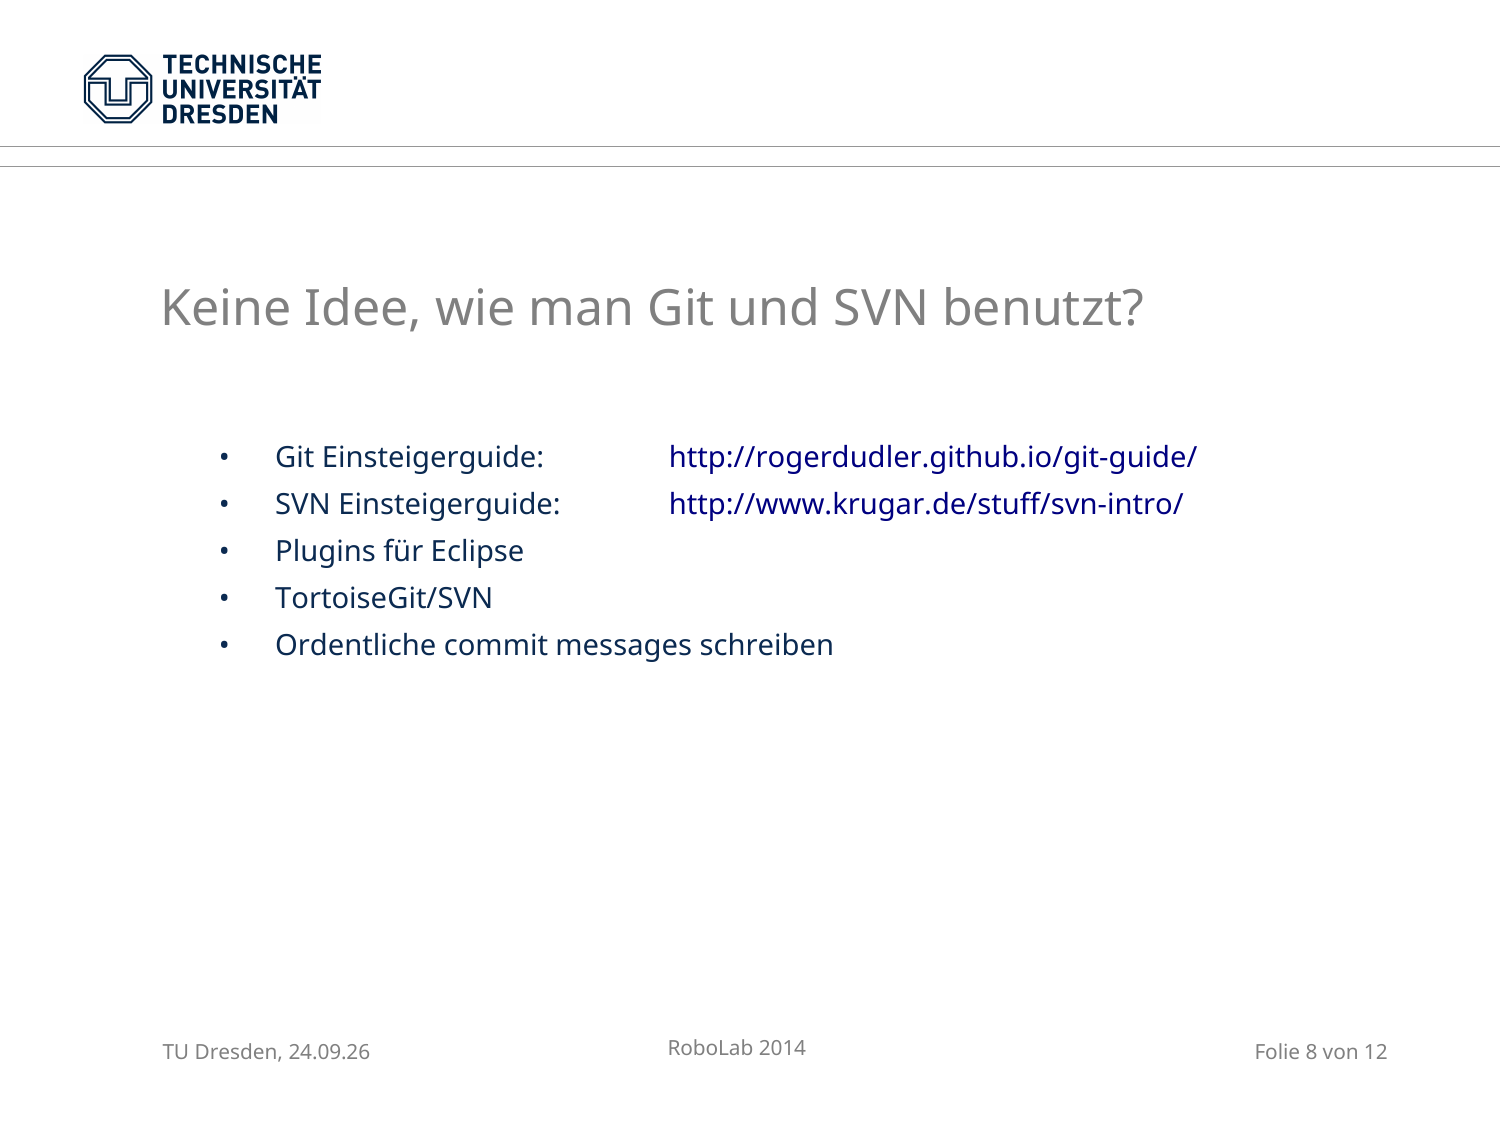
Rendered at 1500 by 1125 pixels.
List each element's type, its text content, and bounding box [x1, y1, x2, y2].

list Git Einsteigerguide: http://rogerdudler.github.io/git-guide/ SVN Einsteigerguide: http://www.krugar.de/stuff/svn-intro/ Plugins für Eclipse TortoiseGit/SVN Ordentliche commit messages schreiben [162, 428, 1388, 1004]
picture [83, 54, 321, 124]
title Keine Idee, wie man Git und SVN benutzt? [160, 238, 1392, 374]
